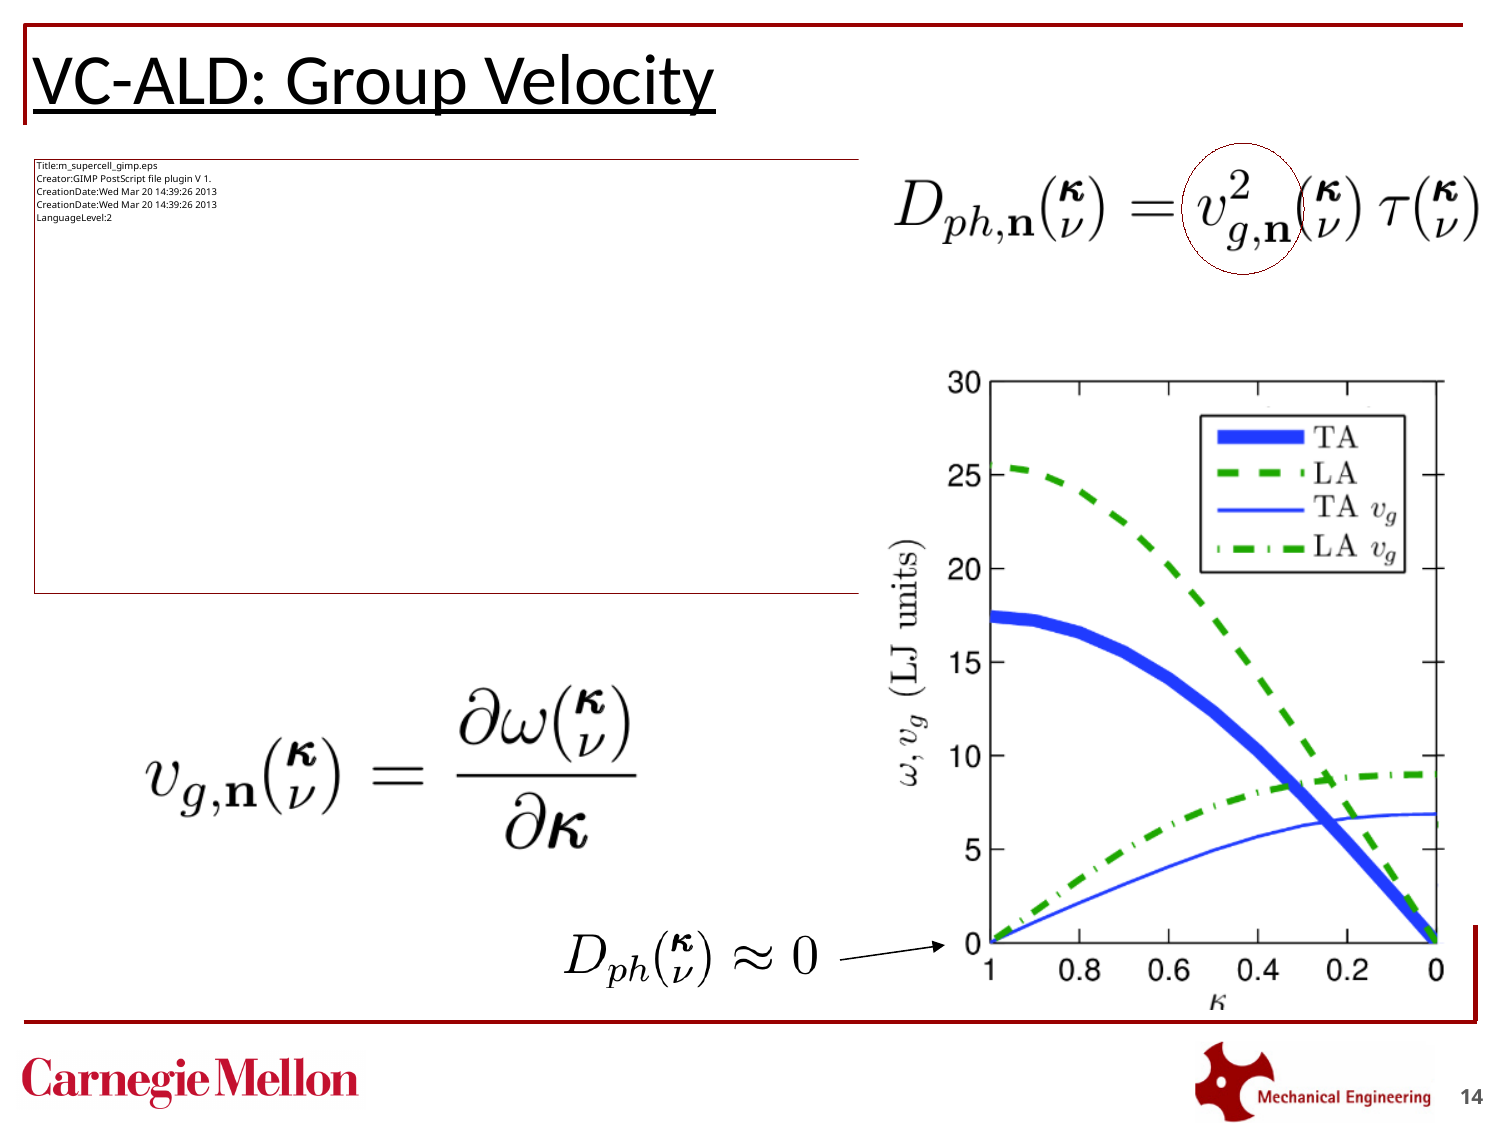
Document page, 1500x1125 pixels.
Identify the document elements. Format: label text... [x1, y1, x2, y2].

picture [16, 1050, 366, 1110]
picture [557, 911, 820, 998]
picture [33, 158, 859, 594]
picture [120, 676, 646, 871]
picture [869, 360, 1470, 1010]
title VC-ALD: Group Velocity [17, 24, 1471, 127]
picture [1192, 1034, 1438, 1125]
picture [887, 149, 1488, 263]
